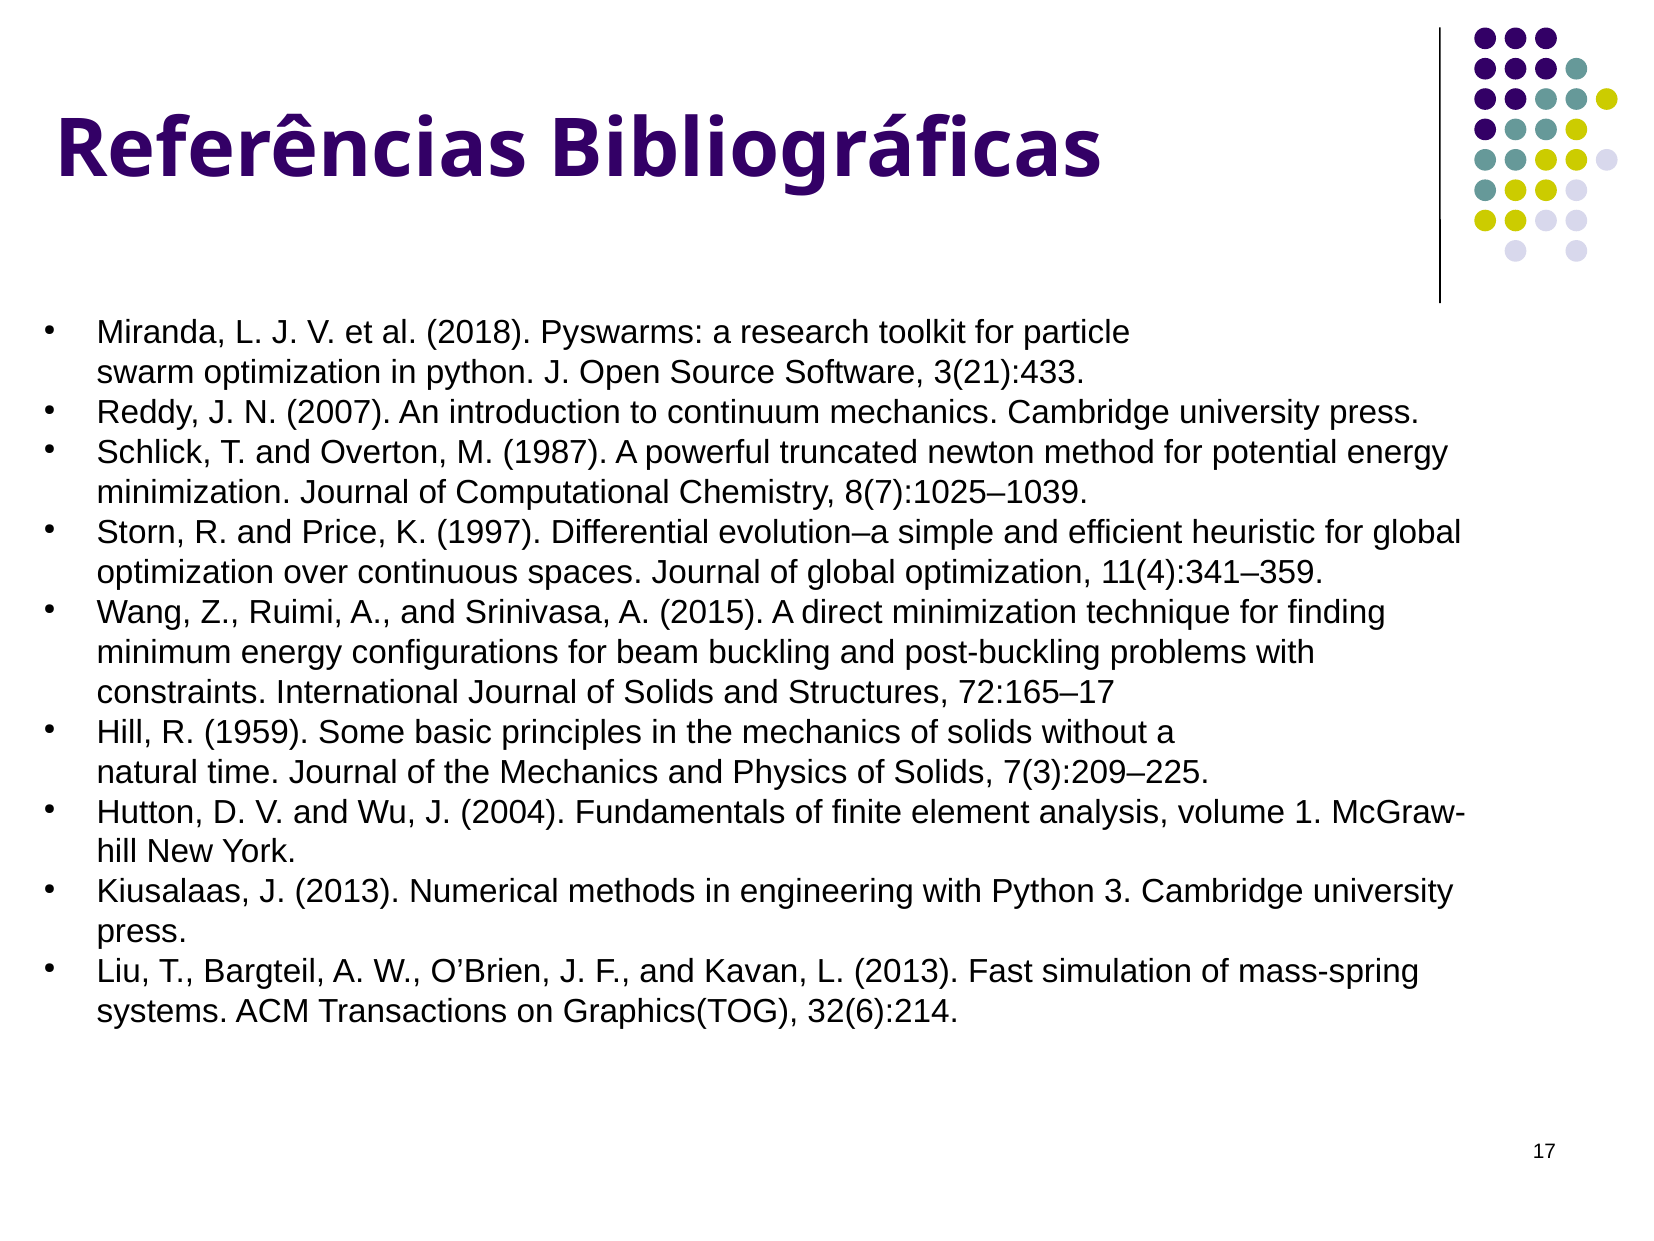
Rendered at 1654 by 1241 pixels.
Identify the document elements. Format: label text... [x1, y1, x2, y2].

title Referências Bibliográficas [39, 35, 1404, 200]
list Miranda, L. J. V. et al. (2018). Pyswarms: a research toolkit for particle swarm optimization in python. J. Open Source Software, 3(21):433. Reddy, J. N. (2007). An introduction to continuum mechanics. Cambridge university press. Schlick, T. and Overton, M. (1987). A powerful truncated newton method for potential energy minimization. Journal of Computational Chemistry, 8(7):1025–1039. Storn, R. and Price, K. (1997). Differential evolution–a simple and efficient heuristic for global optimization over continuous spaces. Journal of global optimization, 11(4):341–359. Wang, Z., Ruimi, A., and Srinivasa, A. (2015). A direct minimization technique for finding minimum energy configurations for beam buckling and post-buckling problems with constraints. International Journal of Solids and Structures, 72:165–17 Hill, R. (1959). Some basic principles in the mechanics of solids without a natural time. Journal of the Mechanics and Physics of Solids, 7(3):209–225. Hutton, D. V. and Wu, J. (2004). Fundamentals of finite element analysis, volume 1. McGraw-hill New York. Kiusalaas, J. (2013). Numerical methods in engineering with Python 3. Cambridge university press. Liu, T., Bargteil, A. W., O’Brien, J. F., and Kavan, L. (2013). Fast simulation of mass-spring systems. ACM Transactions on Graphics(TOG), 32(6):214. [10, 303, 1499, 1181]
slide_number <número> [1185, 1129, 1571, 1213]
